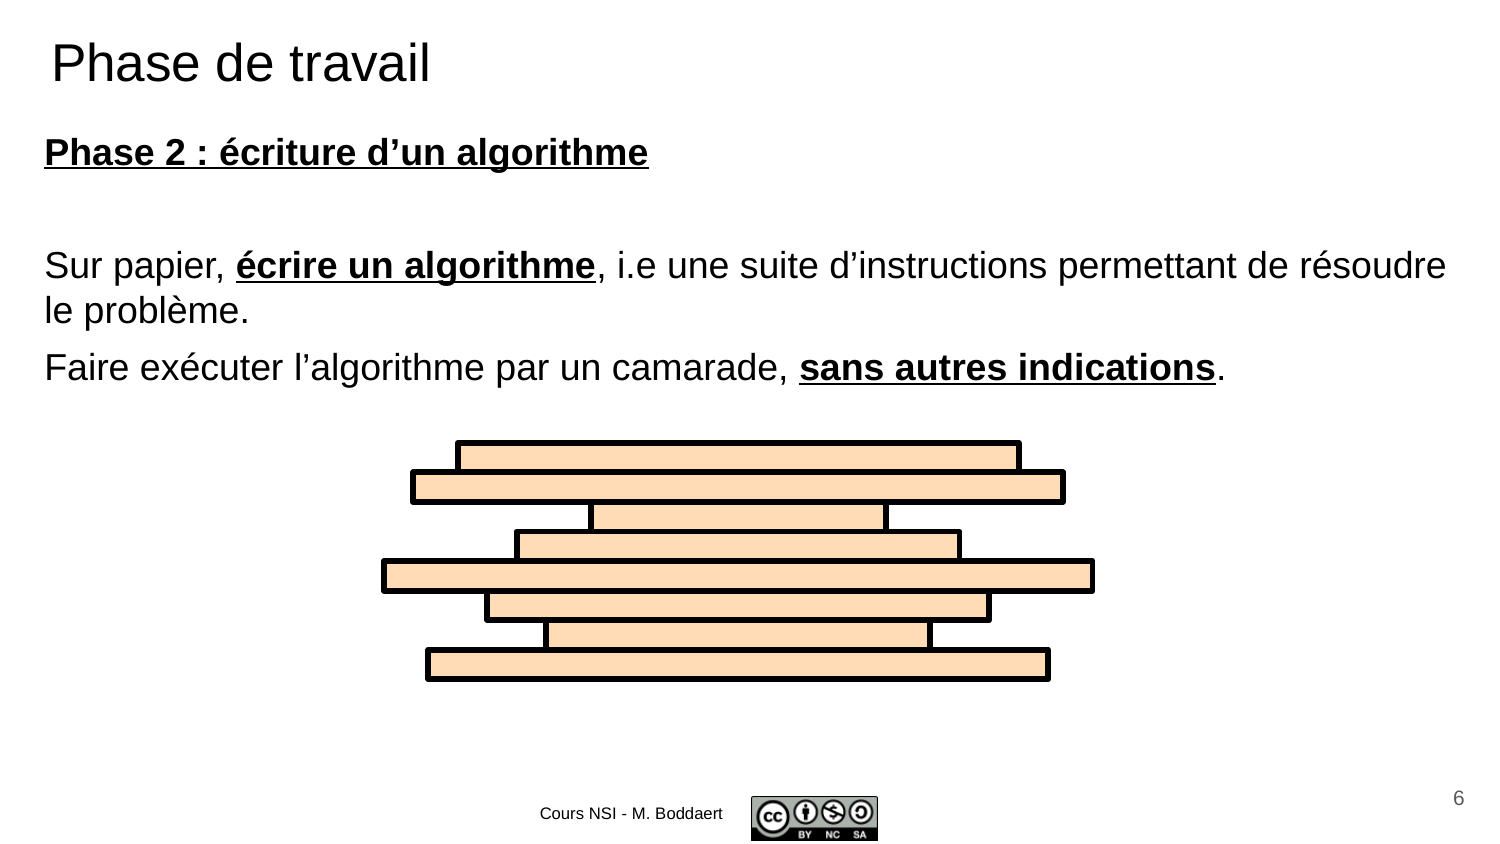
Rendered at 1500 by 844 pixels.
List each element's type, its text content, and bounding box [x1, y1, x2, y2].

picture [751, 796, 878, 841]
slide_number <numéro> [1389, 764, 1480, 830]
title Phase de travail [51, 13, 1449, 108]
text_box Phase 2 : écriture d’un algorithme Sur papier, écrire un algorithme, i.e une suite d’instructions permettant de résoudre le problème. Faire exécuter l’algorithme par un camarade, sans autres indications. [29, 120, 1477, 237]
text_box [383, 442, 1093, 680]
